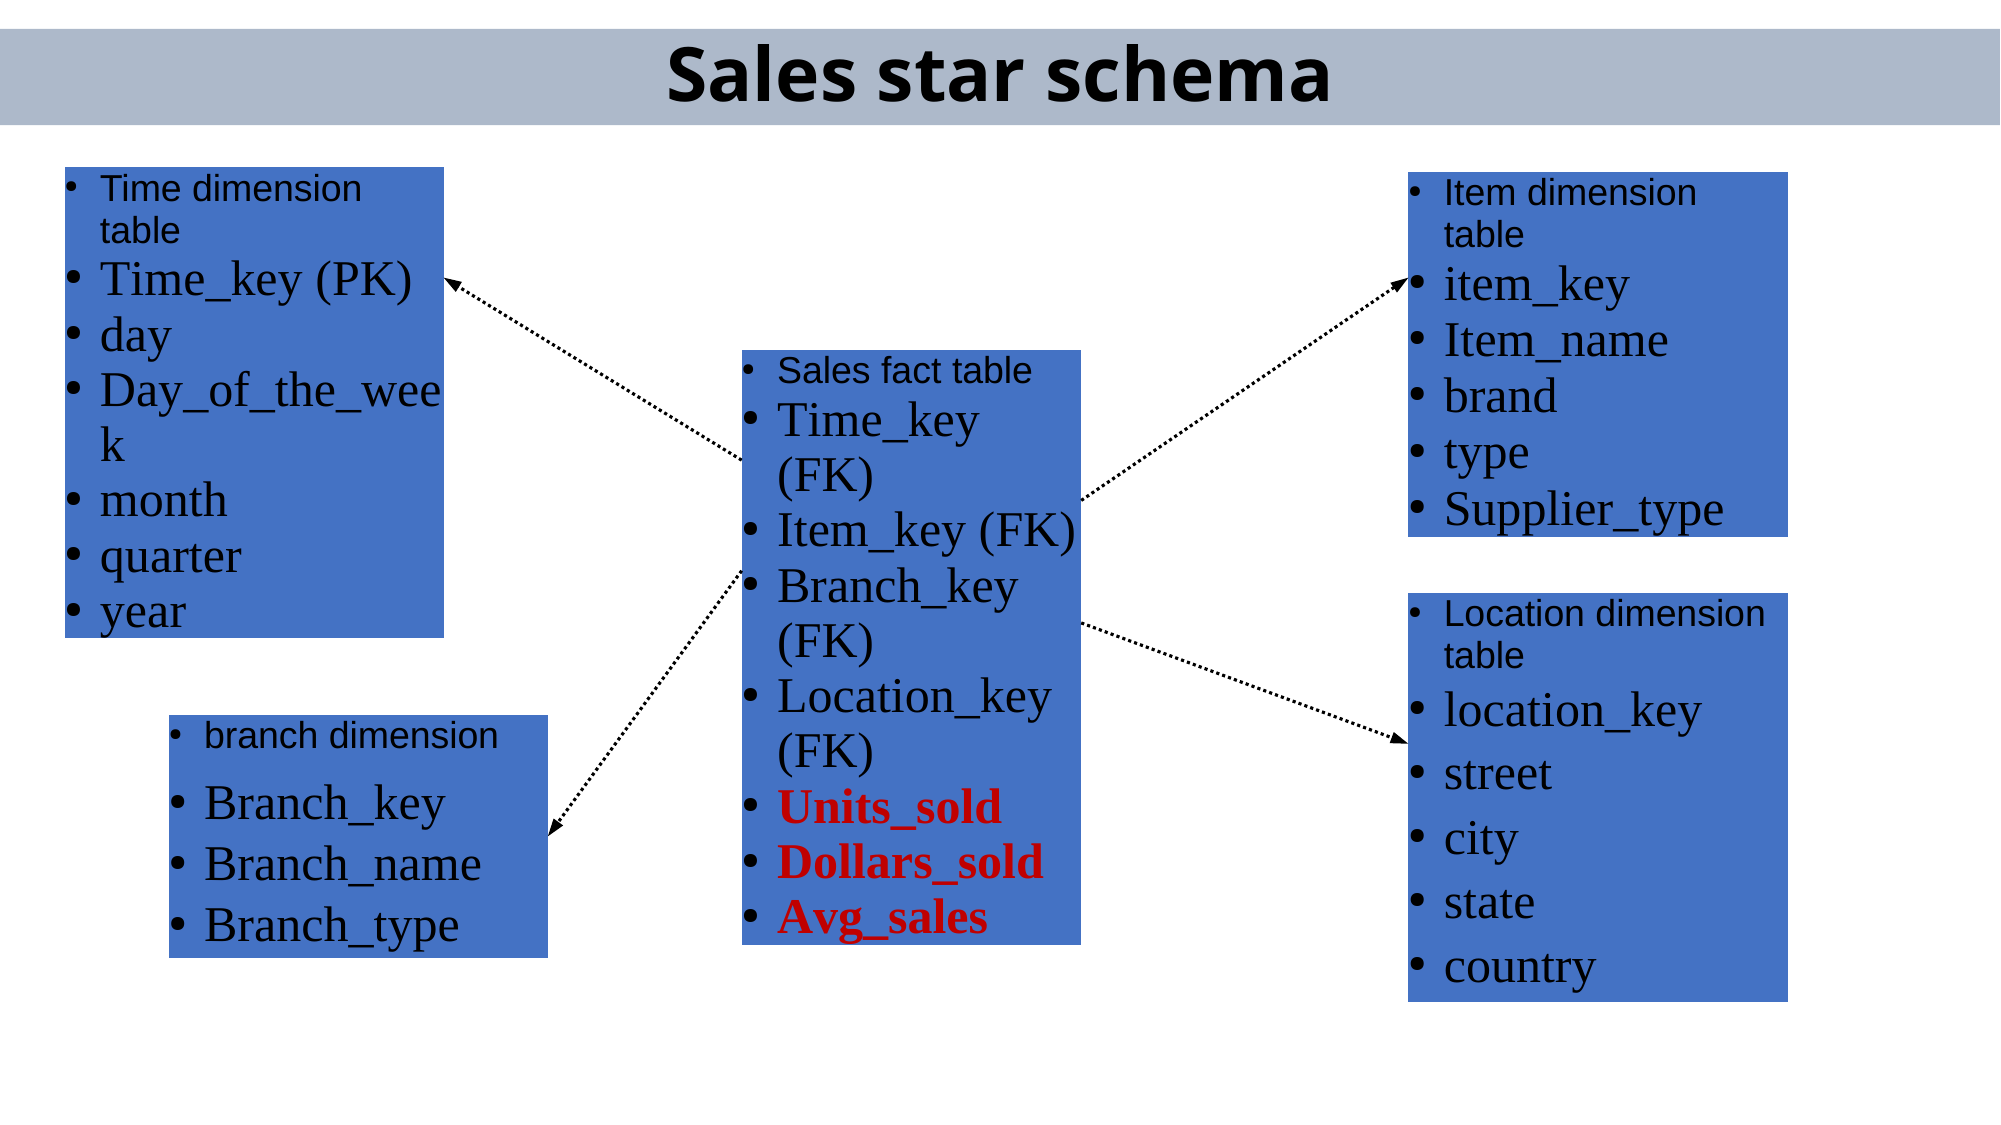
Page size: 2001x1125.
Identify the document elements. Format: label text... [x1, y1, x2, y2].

table_cell street [1408, 746, 1788, 810]
table_cell city [1408, 810, 1788, 874]
table_cell brand [1408, 368, 1788, 424]
table_cell Dollars_sold [742, 834, 1081, 889]
table_cell quarter [65, 528, 444, 583]
table_header Item dimension table [1408, 172, 1788, 256]
table_cell Item_name [1408, 312, 1788, 368]
table_cell Day_of_the_week [65, 362, 444, 472]
table_cell Branch_type [169, 897, 548, 958]
table_cell Units_sold [742, 779, 1081, 834]
table_cell day [65, 306, 444, 362]
table_cell Branch_name [169, 836, 548, 897]
table_cell Location_key (FK) [742, 668, 1081, 779]
table_cell Time_key (PK) [65, 251, 444, 306]
table_cell item_key [1408, 256, 1788, 312]
table_cell location_key [1408, 681, 1788, 746]
table_cell Avg_sales [742, 889, 1081, 945]
table_cell quarter [105, 550, 116, 570]
table_cell month [65, 472, 444, 528]
table_cell Branch_key (FK) [742, 558, 1081, 668]
table_cell Item_key (FK) [742, 502, 1081, 558]
table_header Sales fact table [742, 350, 1081, 392]
table_cell Supplier_type [1408, 480, 1788, 537]
table_header Location dimension table [1408, 593, 1788, 681]
table_cell year [65, 583, 444, 638]
table_cell Time_key (FK) [742, 392, 1081, 502]
table_cell state [1408, 874, 1788, 938]
table_cell country [1408, 938, 1788, 1002]
title Sales star schema [0, 28, 2000, 126]
table_header Time dimension table [65, 167, 444, 251]
table_header branch dimension [169, 715, 548, 775]
table_cell type [1408, 424, 1788, 480]
table_cell Branch_key [169, 775, 548, 836]
